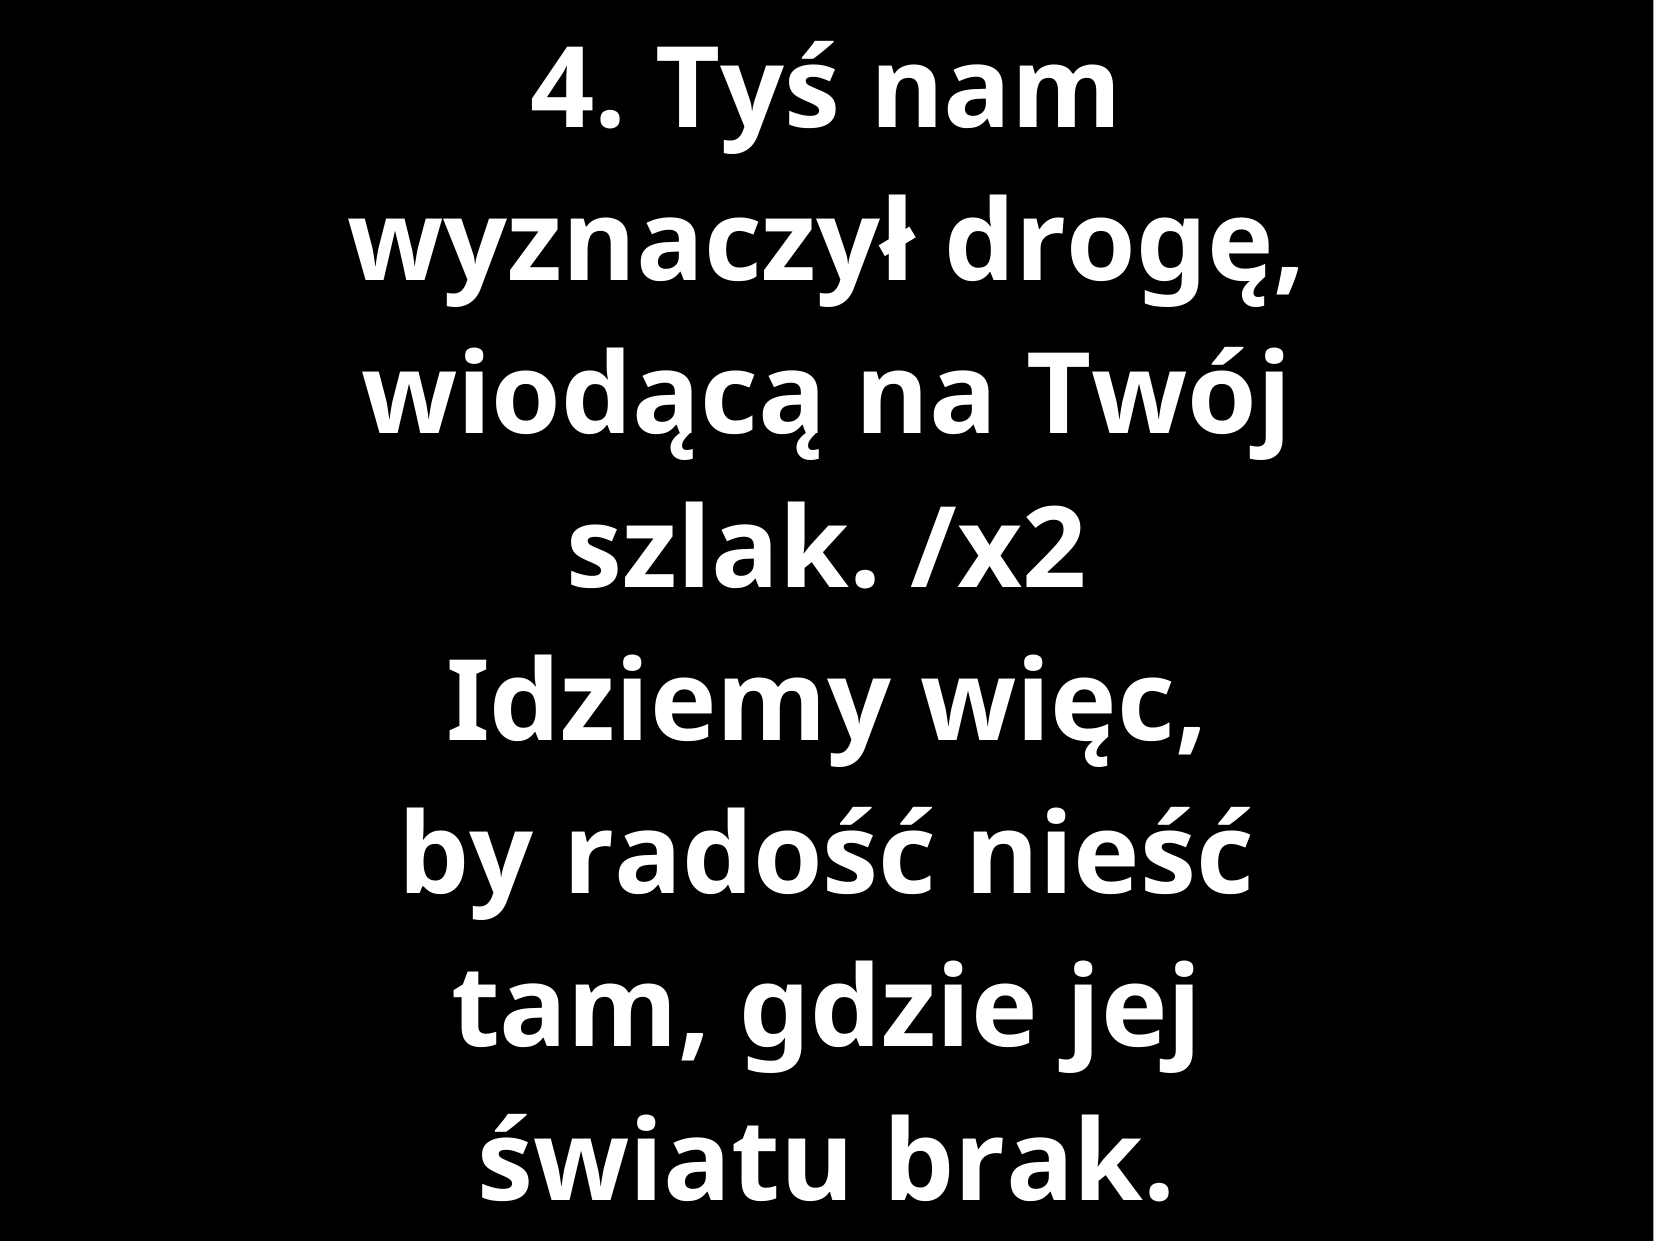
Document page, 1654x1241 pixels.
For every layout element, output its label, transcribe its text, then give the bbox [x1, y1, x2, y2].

title 4. Tyś nam wyznaczył drogę, wiodącą na Twój szlak. /x2 Idziemy więc, by radość nieść tam, gdzie jej światu brak. [0, 0, 1654, 1241]
